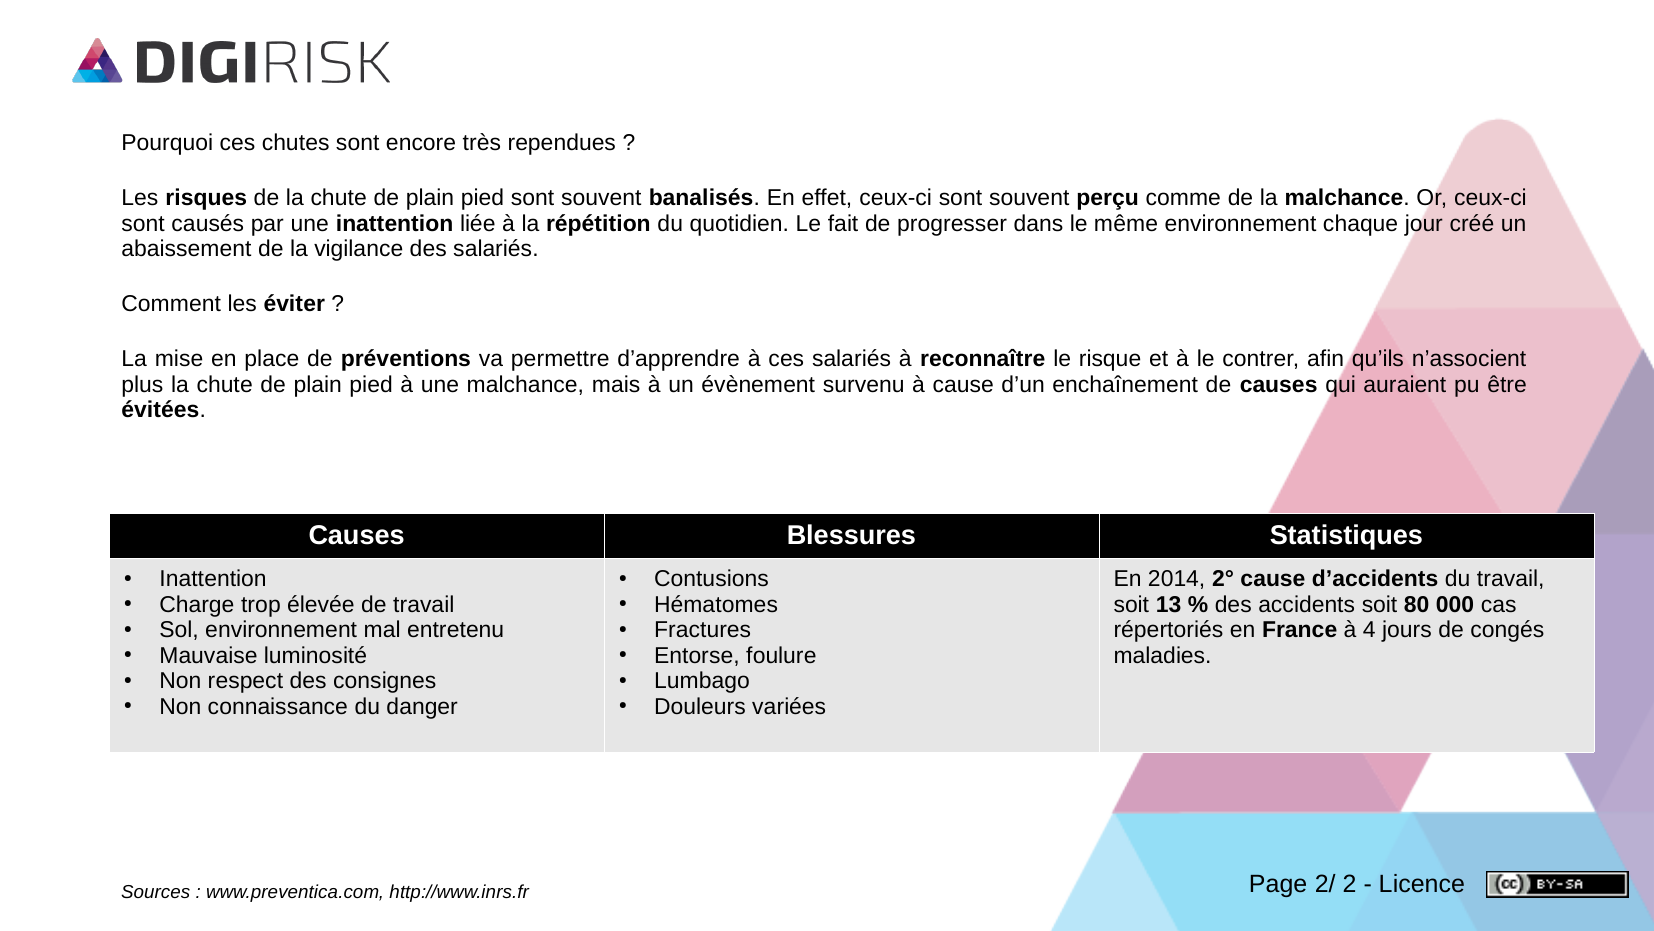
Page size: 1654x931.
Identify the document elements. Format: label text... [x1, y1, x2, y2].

table_cell Contusions Hématomes Fractures Entorse, foulure Lumbago Douleurs variées [605, 559, 1099, 752]
table_cell En 2014, 2° cause d’accidents du travail, soit 13 % des accidents soit 80 000 cas répertoriés en France à 4 jours de congés maladies. [1100, 559, 1594, 752]
table_cell Inattention Charge trop élevée de travail Sol, environnement mal entretenu Mauvaise luminosité Non respect des consignes Non connaissance du danger [110, 559, 604, 752]
table_header Causes [110, 514, 604, 558]
table_header Blessures [605, 514, 1099, 558]
list Pourquoi ces chutes sont encore très rependues ? Les risques de la chute de plain pied sont souvent banalisés. En effet, ceux-ci sont souvent perçu comme de la malchance. Or, ceux-ci sont causés par une inattention liée à la répétition du quotidien. Le fait de progresser dans le même environnement chaque jour créé un abaissement de la vigilance des salariés. Comment les éviter ? La mise en place de préventions va permettre d’apprendre à ces salariés à reconnaître le risque et à le contrer, afin qu’ils n’associent plus la chute de plain pied à une malchance, mais à un évènement survenu à cause d’un enchaînement de causes qui auraient pu être évitées. [121, 129, 1528, 473]
picture [1486, 871, 1629, 898]
table_header Statistiques [1100, 514, 1594, 558]
picture [70, 35, 390, 83]
text_box Sources : www.preventica.com, http://www.inrs.fr [106, 874, 827, 931]
